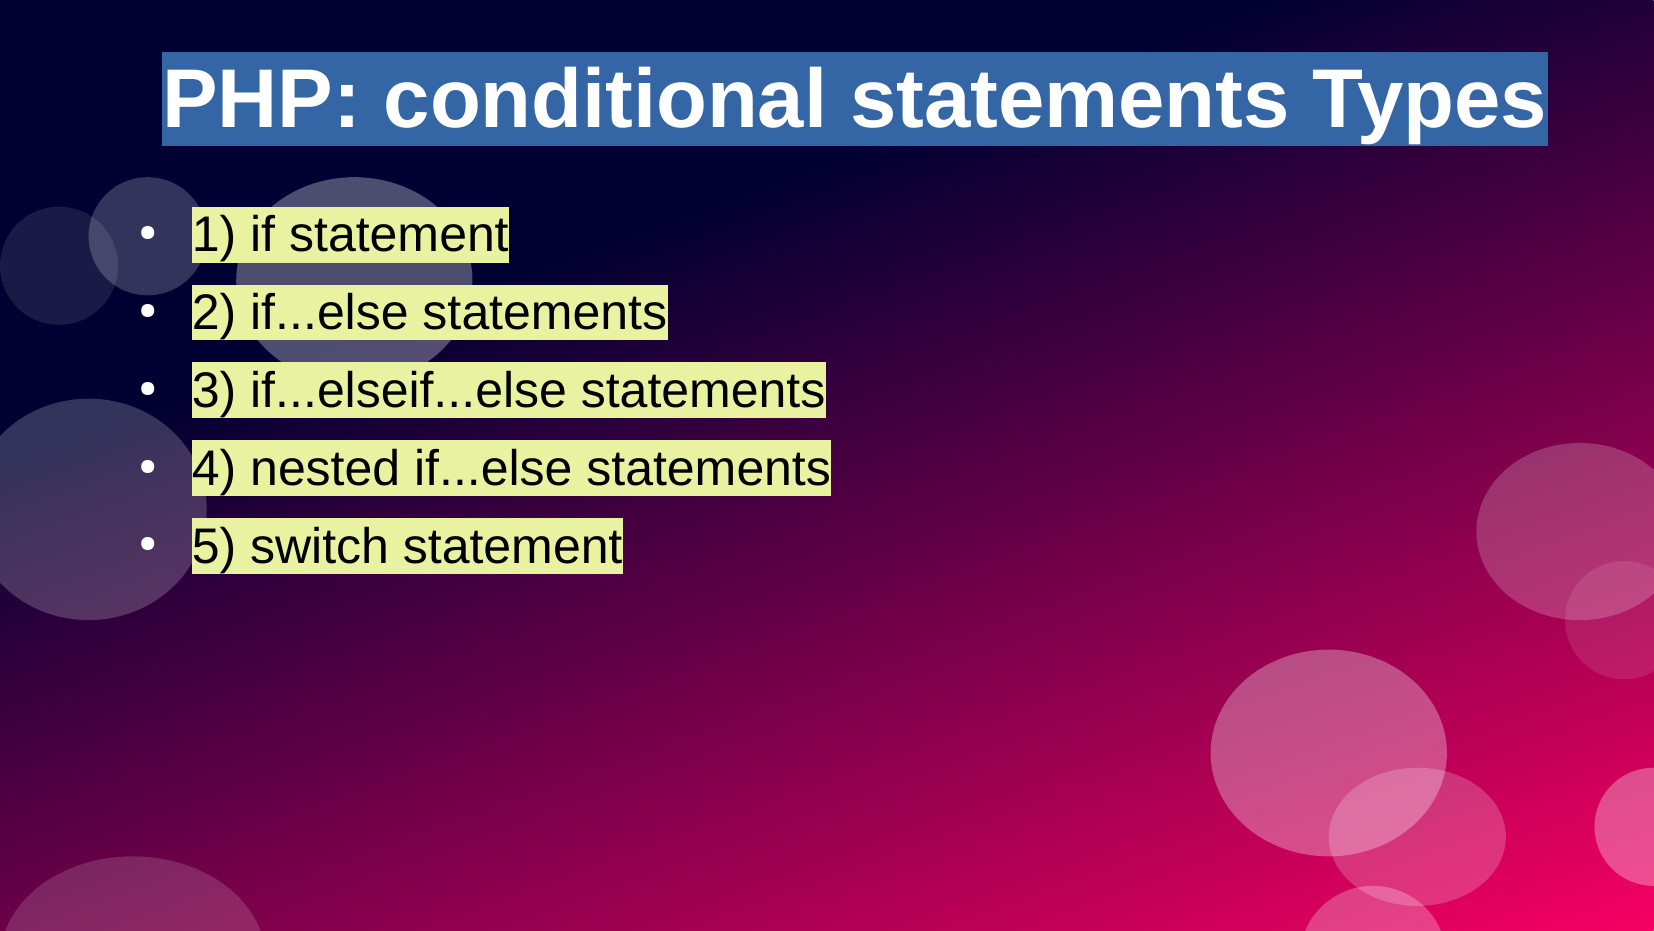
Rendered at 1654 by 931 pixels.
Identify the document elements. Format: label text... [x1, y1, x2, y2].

title PHP: conditional statements Types [88, 20, 1565, 178]
list 1) if statement 2) if...else statements 3) if...elseif...else statements 4) nested if...else statements 5) switch statement [121, 206, 1565, 916]
